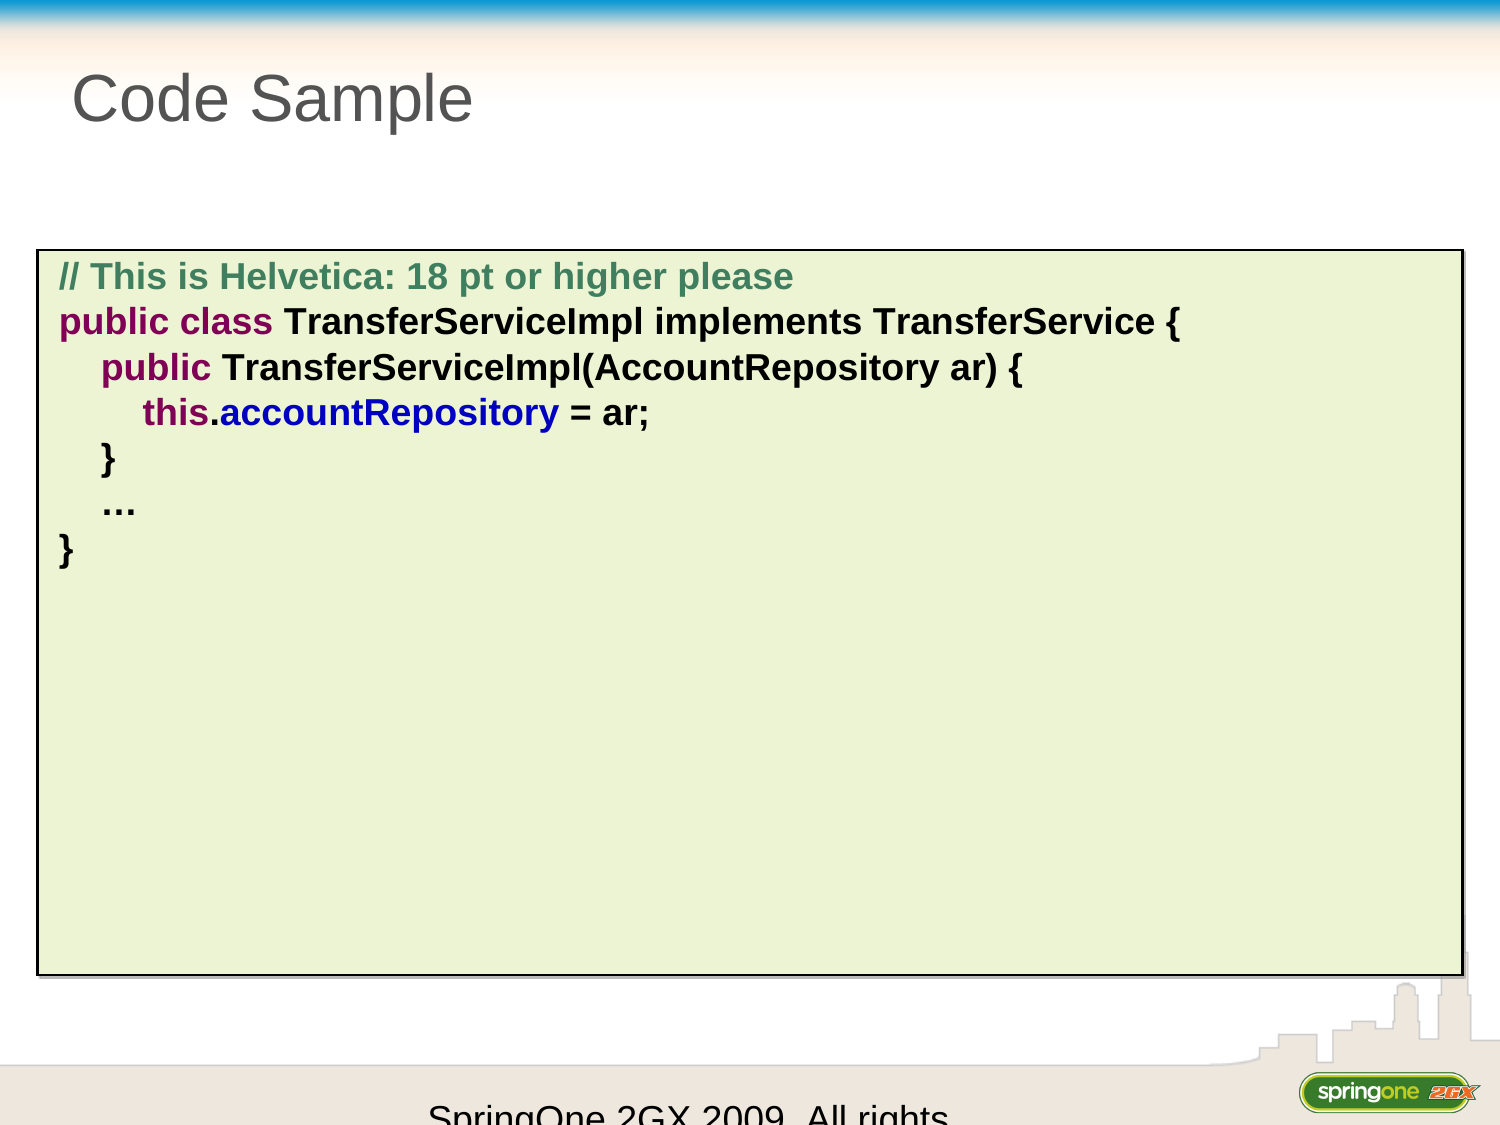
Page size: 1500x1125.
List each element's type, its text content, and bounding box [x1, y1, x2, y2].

text_box // This is Helvetica: 18 pt or higher please public class TransferServiceImpl implements TransferService { public TransferServiceImpl(AccountRepository ar) { this.accountRepository = ar; } … } [37, 249, 1463, 975]
picture [0, 3, 1500, 1125]
text_box SpringOne 2GX 2009. All rights reserved. Do not distribute without permission. [412, 1087, 1088, 1125]
title Code Sample [56, 13, 1438, 176]
